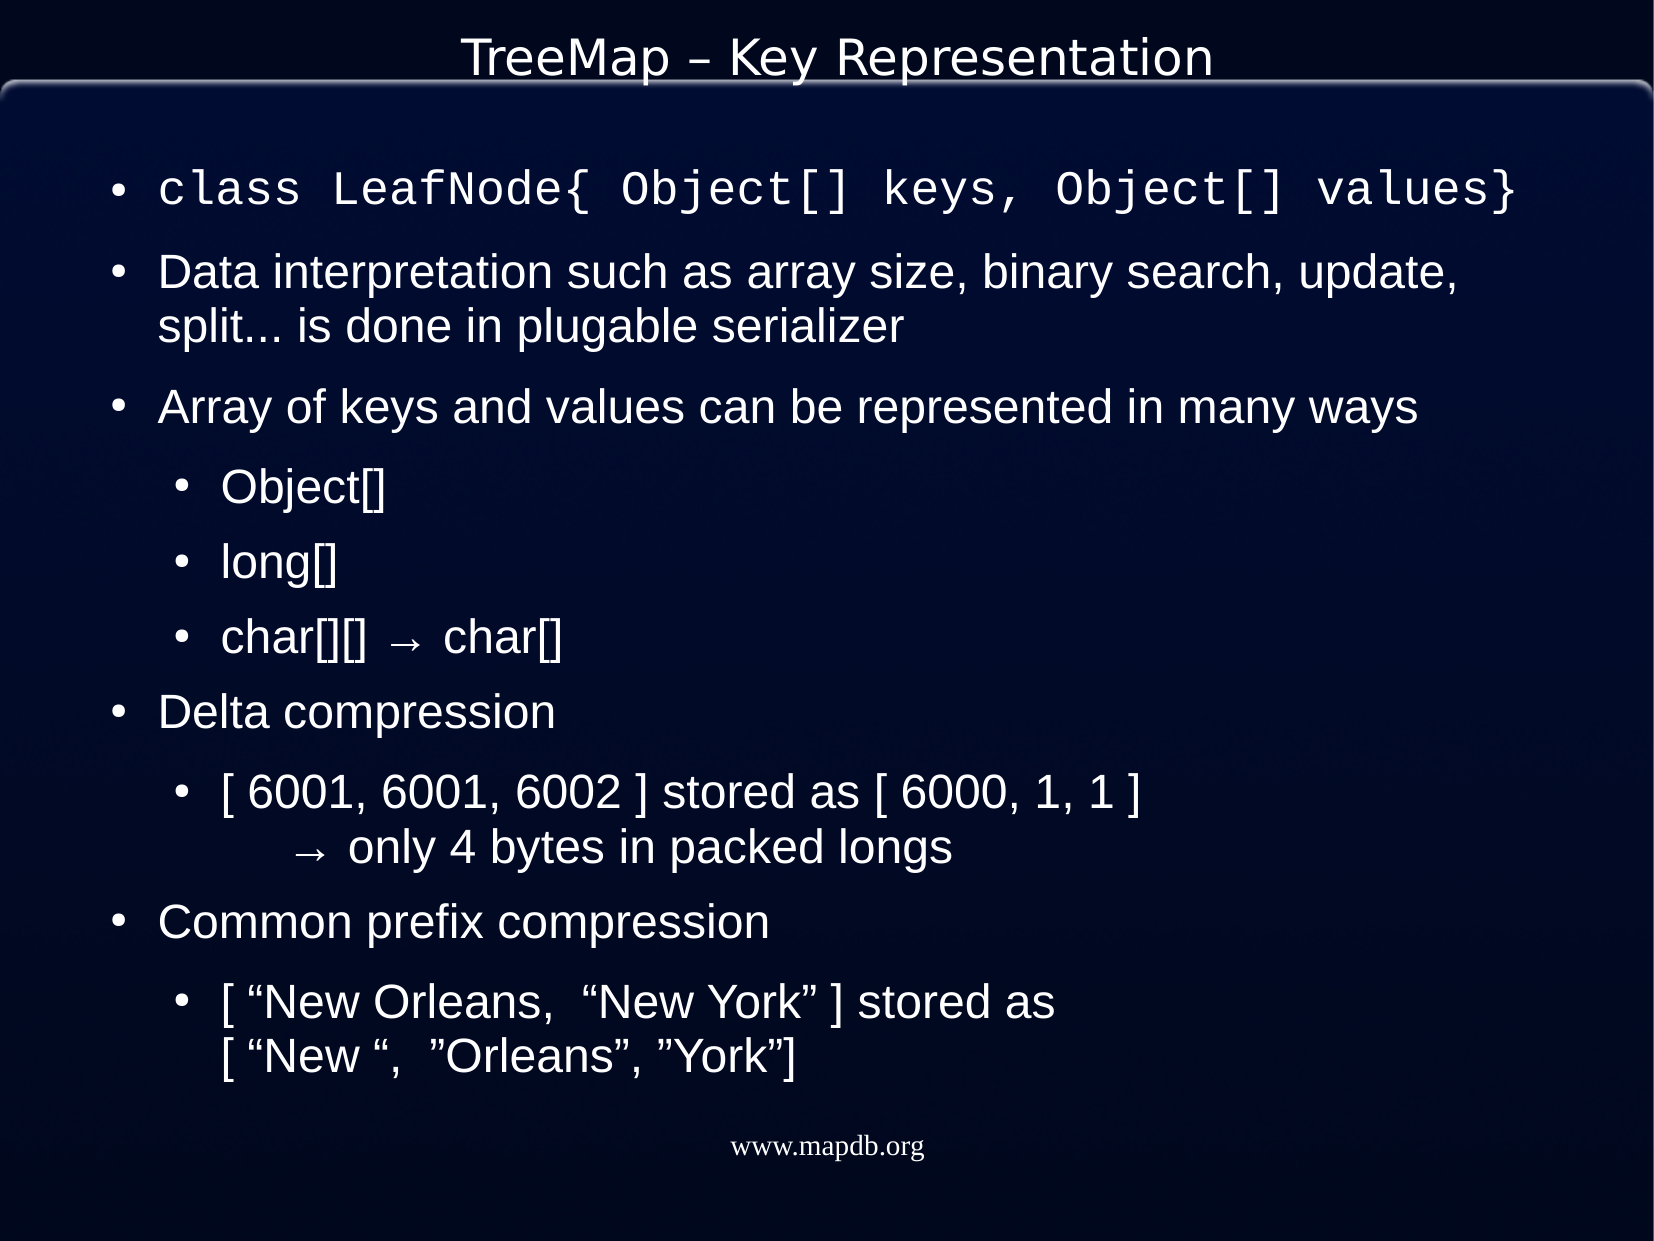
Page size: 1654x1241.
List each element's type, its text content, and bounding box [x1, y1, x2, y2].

title TreeMap – Key Representation [94, 13, 1583, 103]
list class LeafNode{ Object[] keys, Object[] values} Data interpretation such as array size, binary search, update, split... is done in plugable serializer Array of keys and values can be represented in many ways Object[] long[] char[][] → char[] Delta compression [ 6001, 6001, 6002 ] stored as [ 6000, 1, 1 ] → only 4 bytes in packed longs Common prefix compression [ “New Orleans, “New York” ] stored as [ “New “, ”Orleans”, ”York”] [94, 164, 1583, 1096]
picture [0, 0, 1654, 1241]
